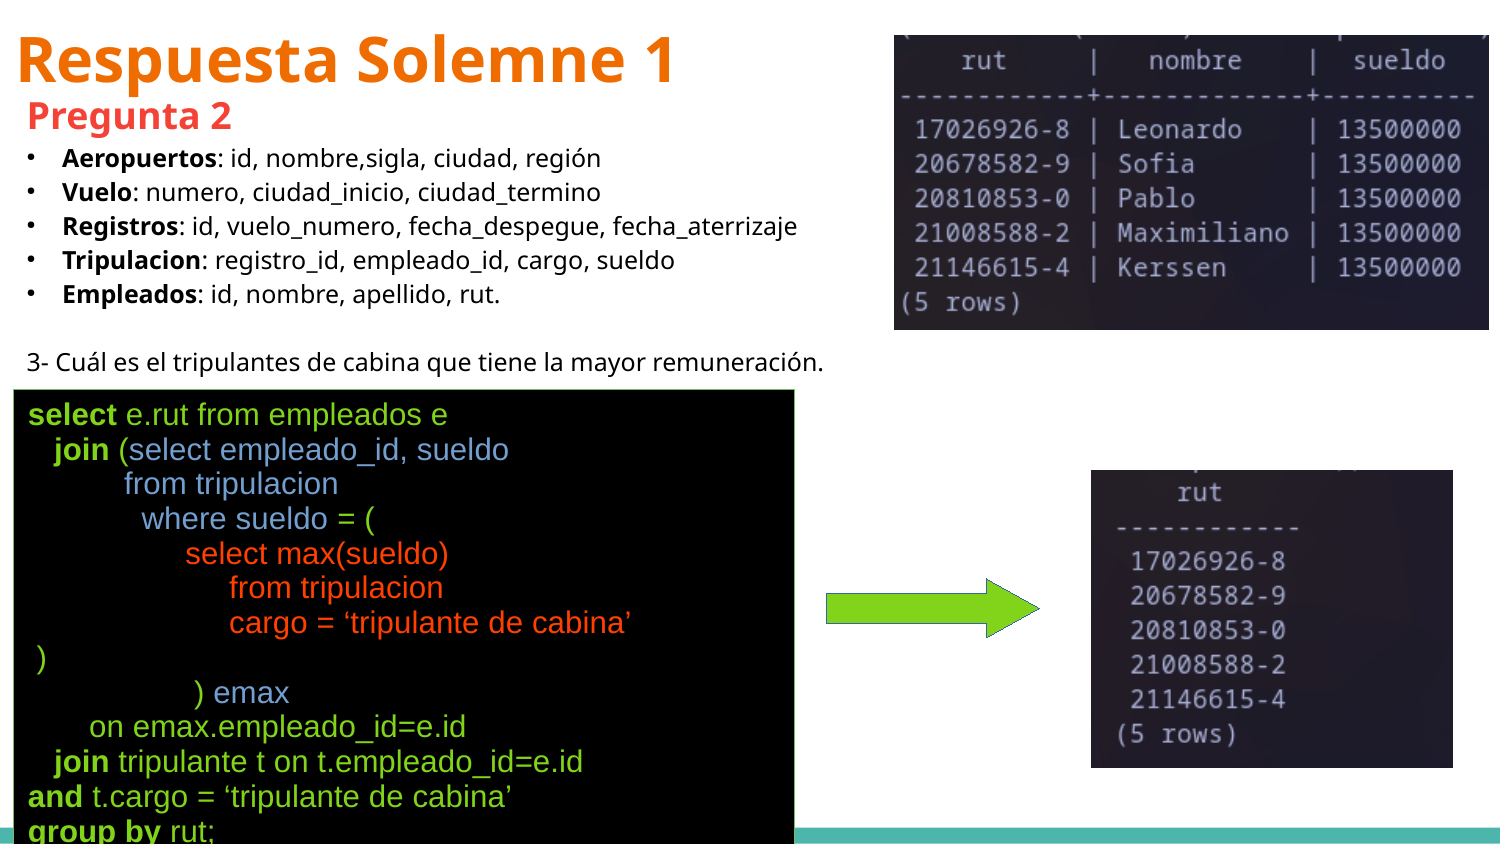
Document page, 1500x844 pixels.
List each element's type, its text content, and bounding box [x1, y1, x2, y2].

text_box Pregunta 2 Aeropuertos: id, nombre,sigla, ciudad, región Vuelo: numero, ciudad_inicio, ciudad_termino Registros: id, vuelo_numero, fecha_despegue, fecha_aterrizaje Tripulacion: registro_id, empleado_id, cargo, sueldo Empleados: id, nombre, apellido, rut. 3- Cuál es el tripulantes de cabina que tiene la mayor remuneración. [11, 82, 1465, 844]
text_box [826, 578, 1040, 638]
picture [1091, 470, 1453, 768]
title Respuesta Solemne 1 [0, 0, 1398, 116]
picture [894, 35, 1489, 330]
table_header select e.rut from empleados e join (select empleado_id, sueldo from tripulacion where sueldo = ( select max(sueldo) from tripulacion cargo = ‘tripulante de cabina’ ) ) emax on emax.empleado_id=e.id join tripulante t on t.empleado_id=e.id and t.cargo = ‘tripulante de cabina’ group by rut; [14, 390, 794, 844]
